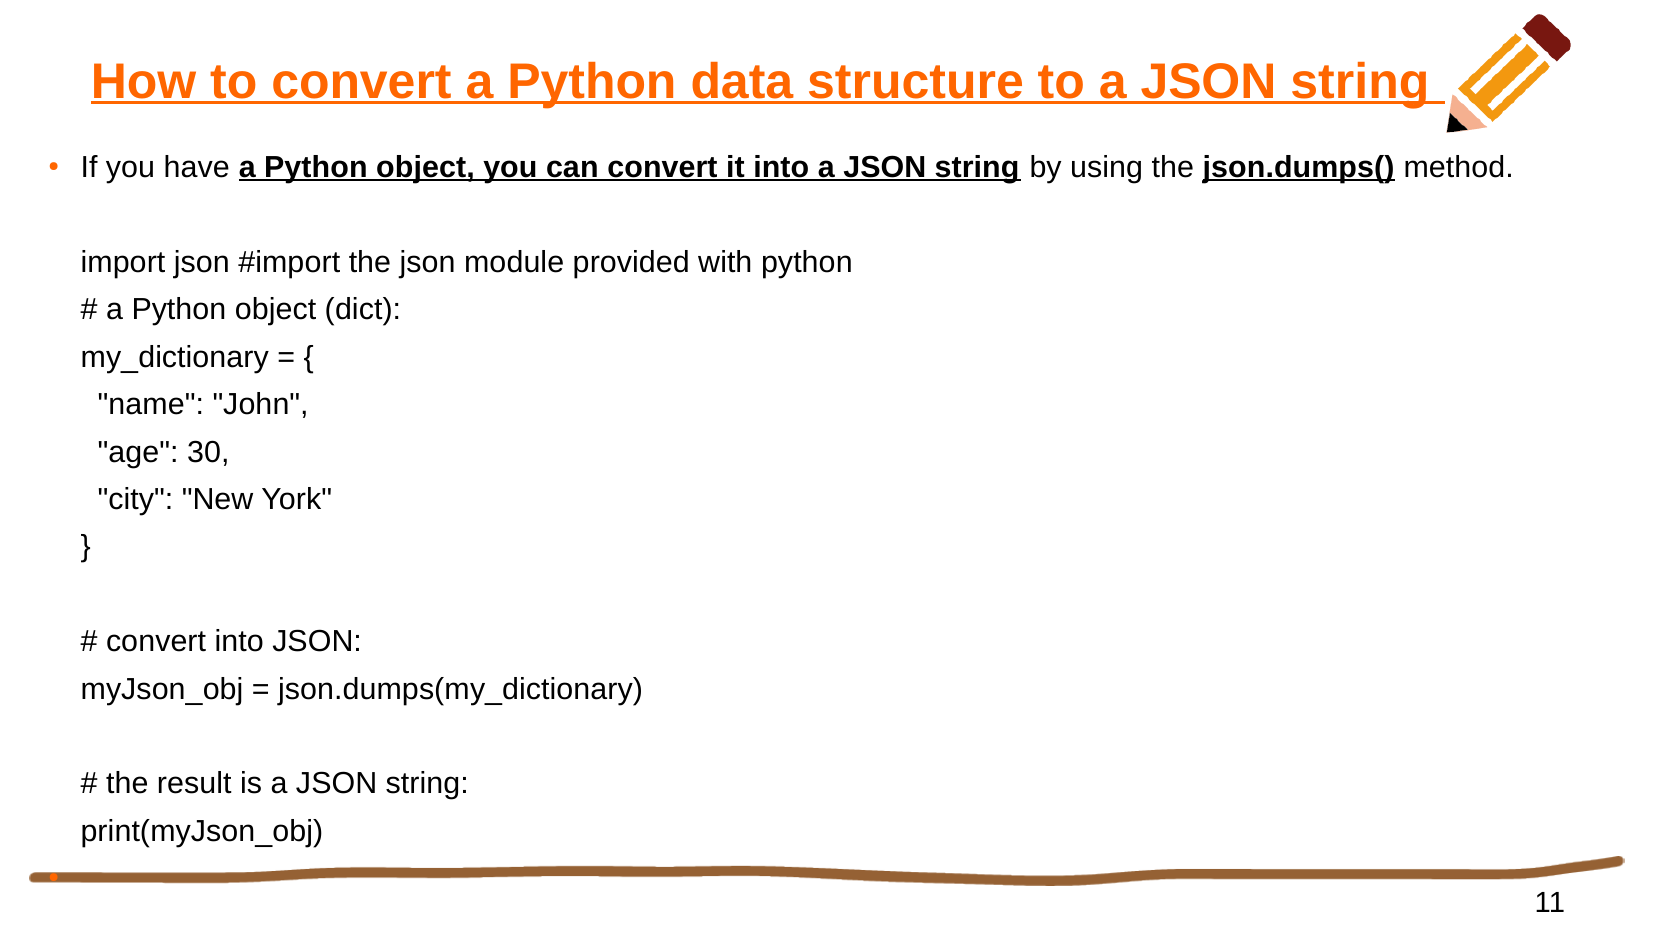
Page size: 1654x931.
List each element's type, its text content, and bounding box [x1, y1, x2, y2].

picture [29, 856, 1625, 886]
picture [1446, 14, 1571, 133]
title How to convert a Python data structure to a JSON string [88, 29, 1447, 133]
list If you have a Python object, you can convert it into a JSON string by using the json.dumps() method. import json #import the json module provided with python # a Python object (dict): my_dictionary = { "name": "John", "age": 30, "city": "New York" } # convert into JSON: myJson_obj = json.dumps(my_dictionary) # the result is a JSON string: print(myJson_obj) [37, 150, 1538, 857]
